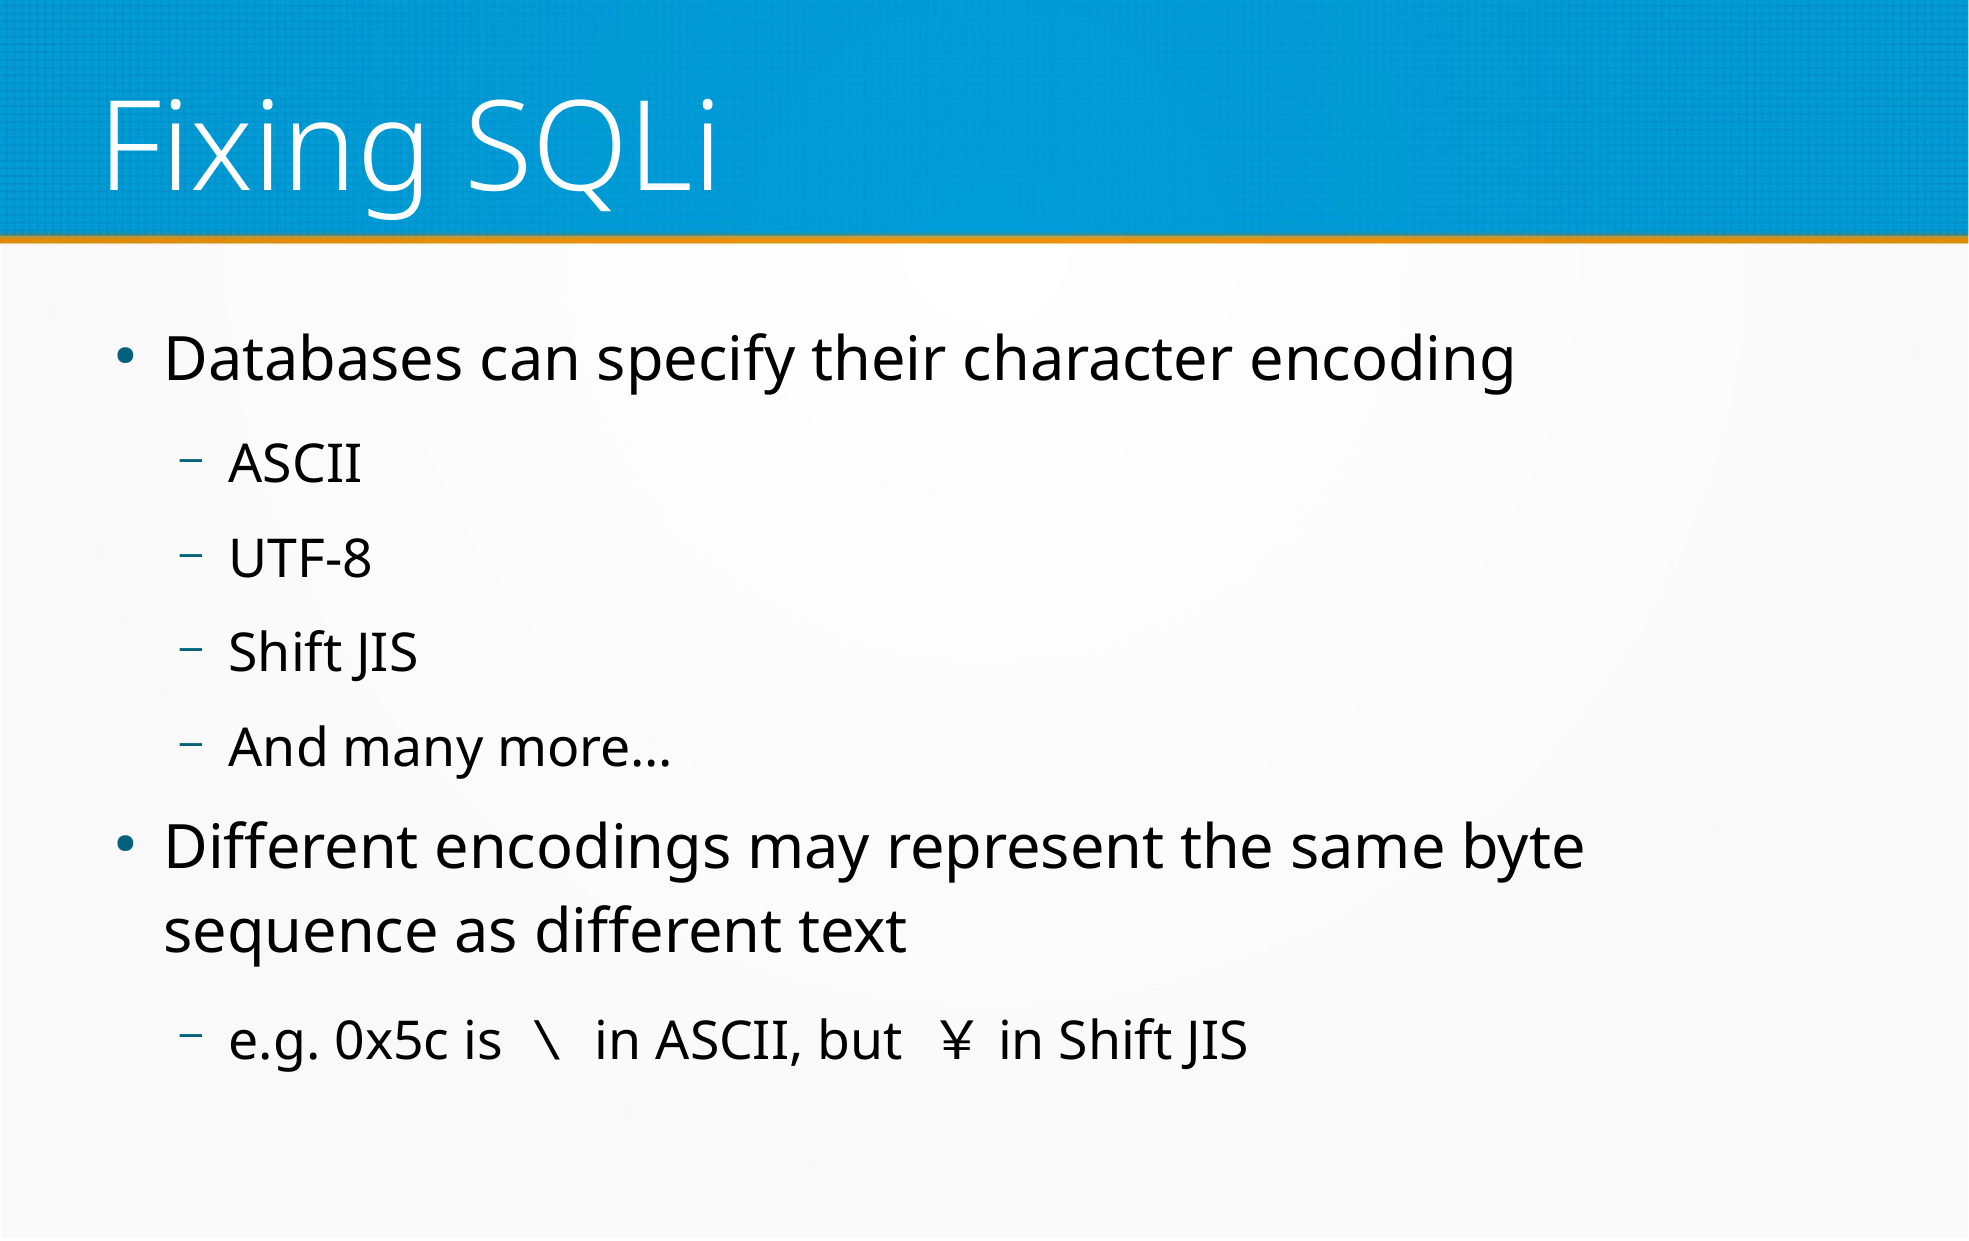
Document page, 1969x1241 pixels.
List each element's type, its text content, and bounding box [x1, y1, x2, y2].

list Databases can specify their character encoding ASCII UTF-8 Shift JIS And many more… Different encodings may represent the same byte sequence as different text e.g. 0x5c is \ in ASCII, but ￥in Shift JIS [98, 315, 1861, 1081]
picture [0, 233, 1969, 1241]
title Fixing SQLi [98, 19, 1870, 227]
